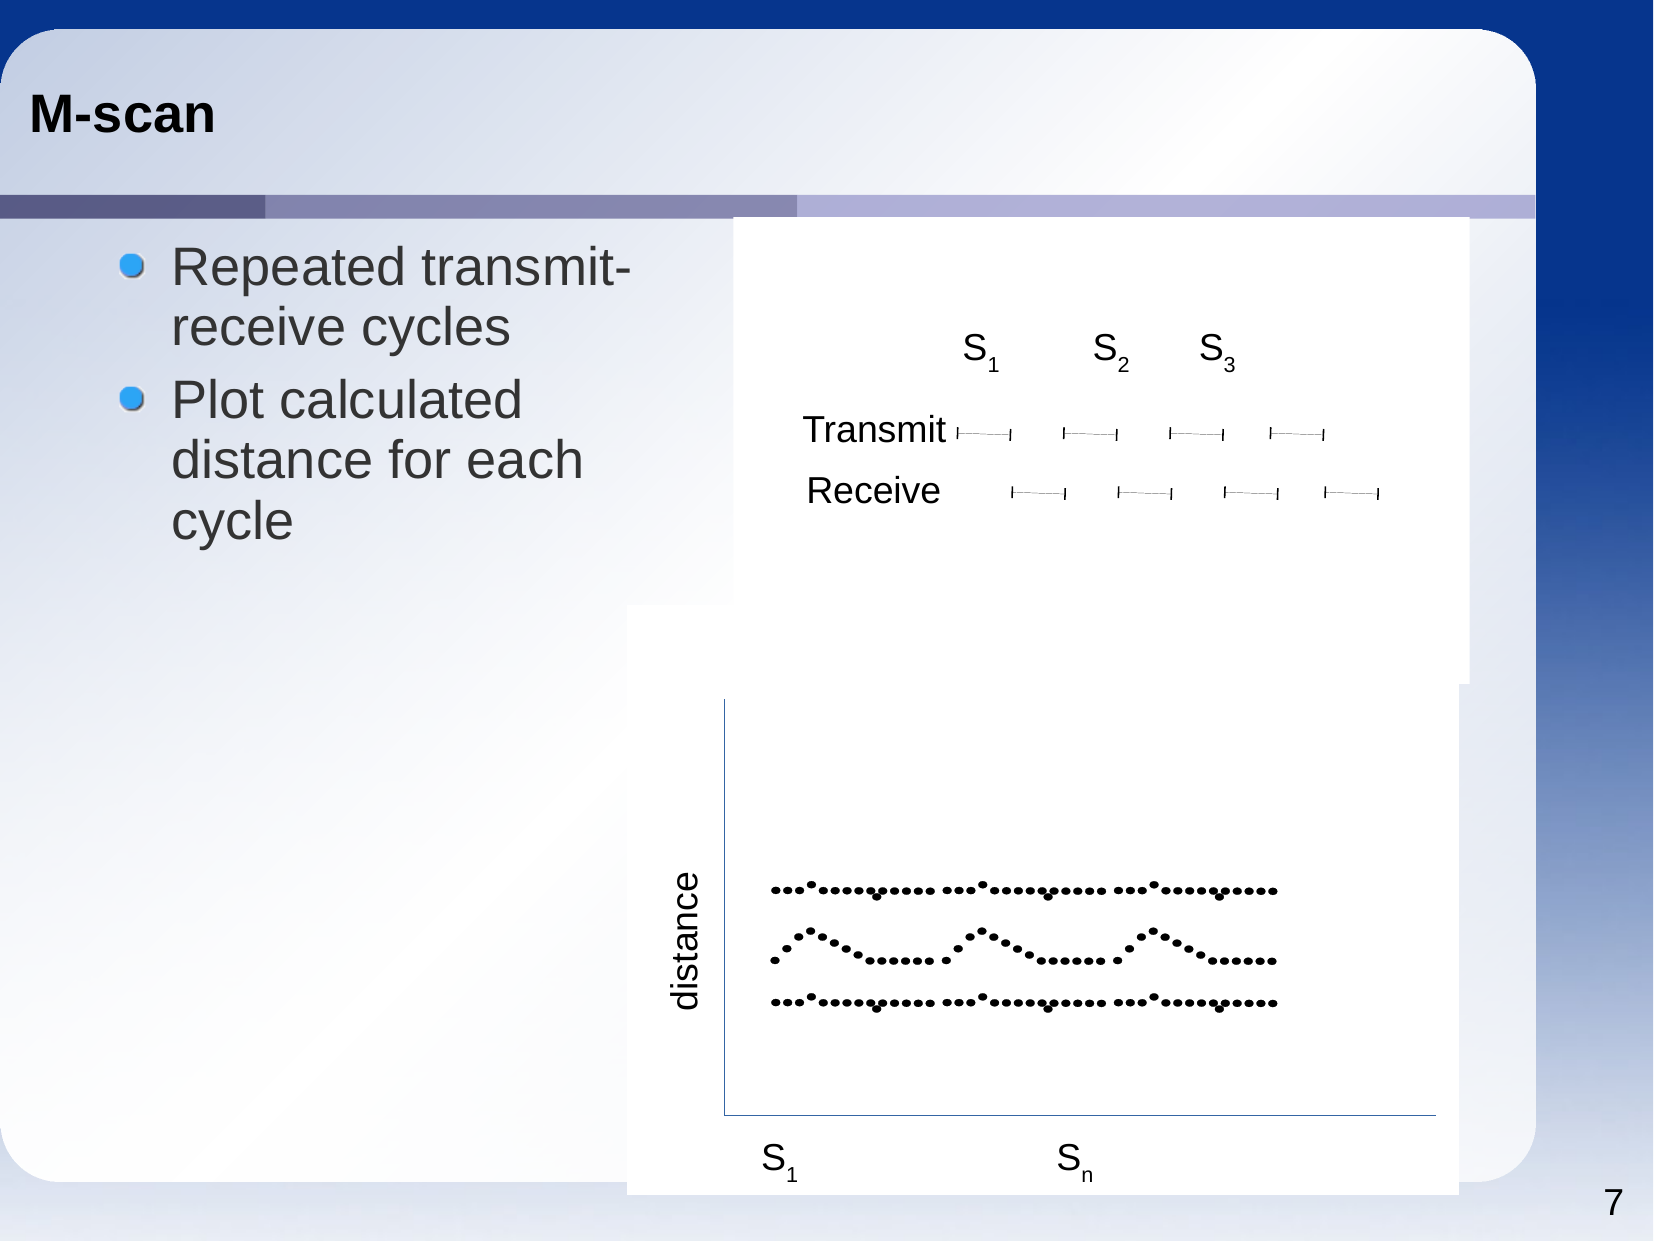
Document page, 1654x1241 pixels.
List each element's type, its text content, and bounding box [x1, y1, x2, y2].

list Repeated transmit-receive cycles Plot calculated distance for each cycle [29, 236, 704, 1152]
title M-scan [29, 49, 1506, 178]
picture [0, 0, 1654, 1241]
chart [626, 216, 1470, 1196]
